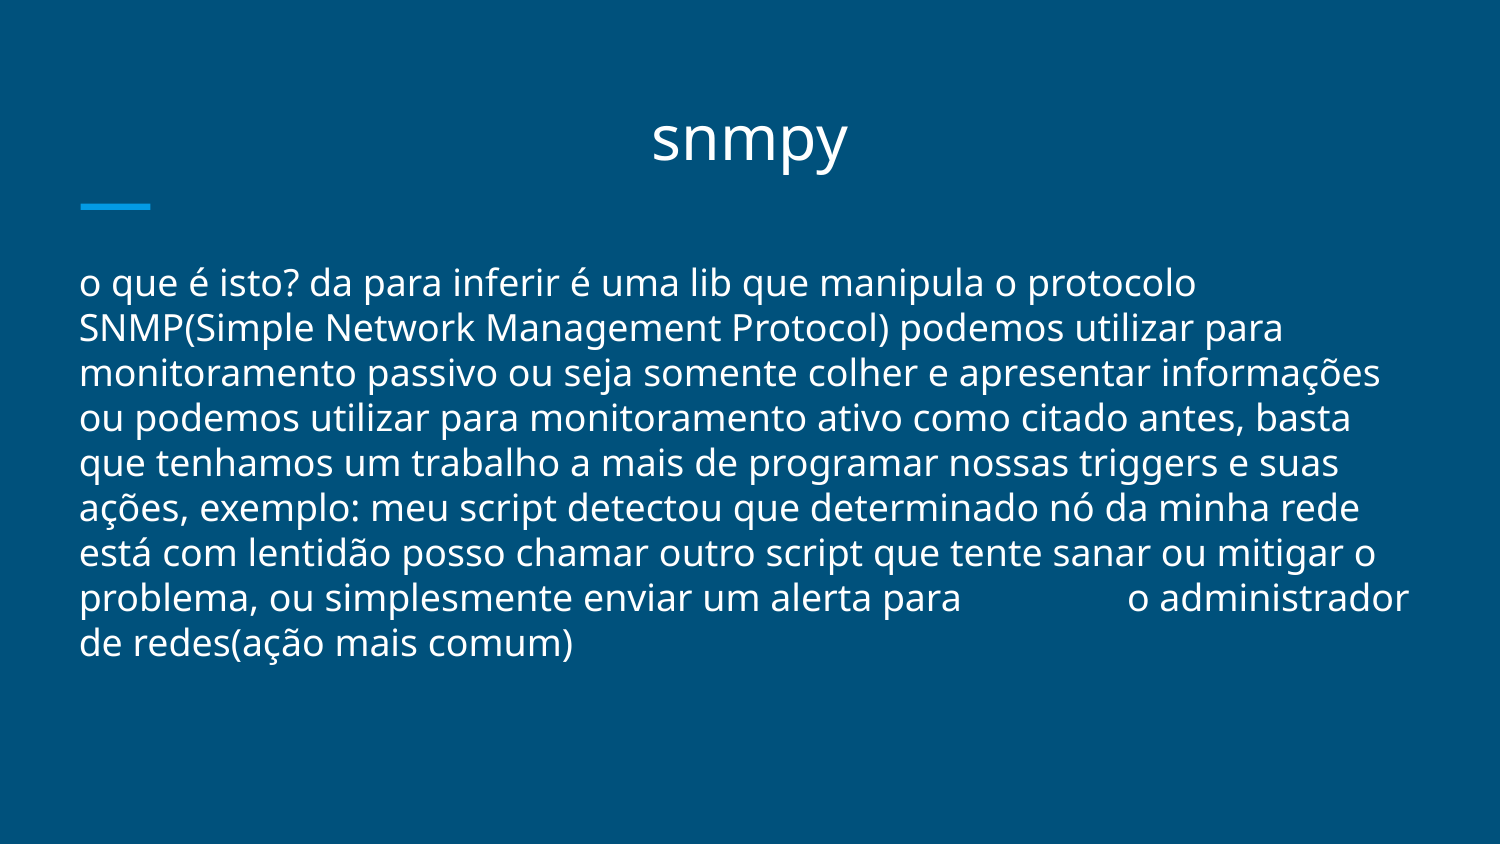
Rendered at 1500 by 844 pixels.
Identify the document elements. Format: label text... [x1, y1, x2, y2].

title snmpy [63, 75, 1437, 188]
list o que é isto? da para inferir é uma lib que manipula o protocolo SNMP(Simple Network Management Protocol) podemos utilizar para monitoramento passivo ou seja somente colher e apresentar informações ou podemos utilizar para monitoramento ativo como citado antes, basta que tenhamos um trabalho a mais de programar nossas triggers e suas ações, exemplo: meu script detectou que determinado nó da minha rede está com lentidão posso chamar outro script que tente sanar ou mitigar o problema, ou simplesmente enviar um alerta para o administrador de redes(ação mais comum) [63, 244, 1437, 750]
